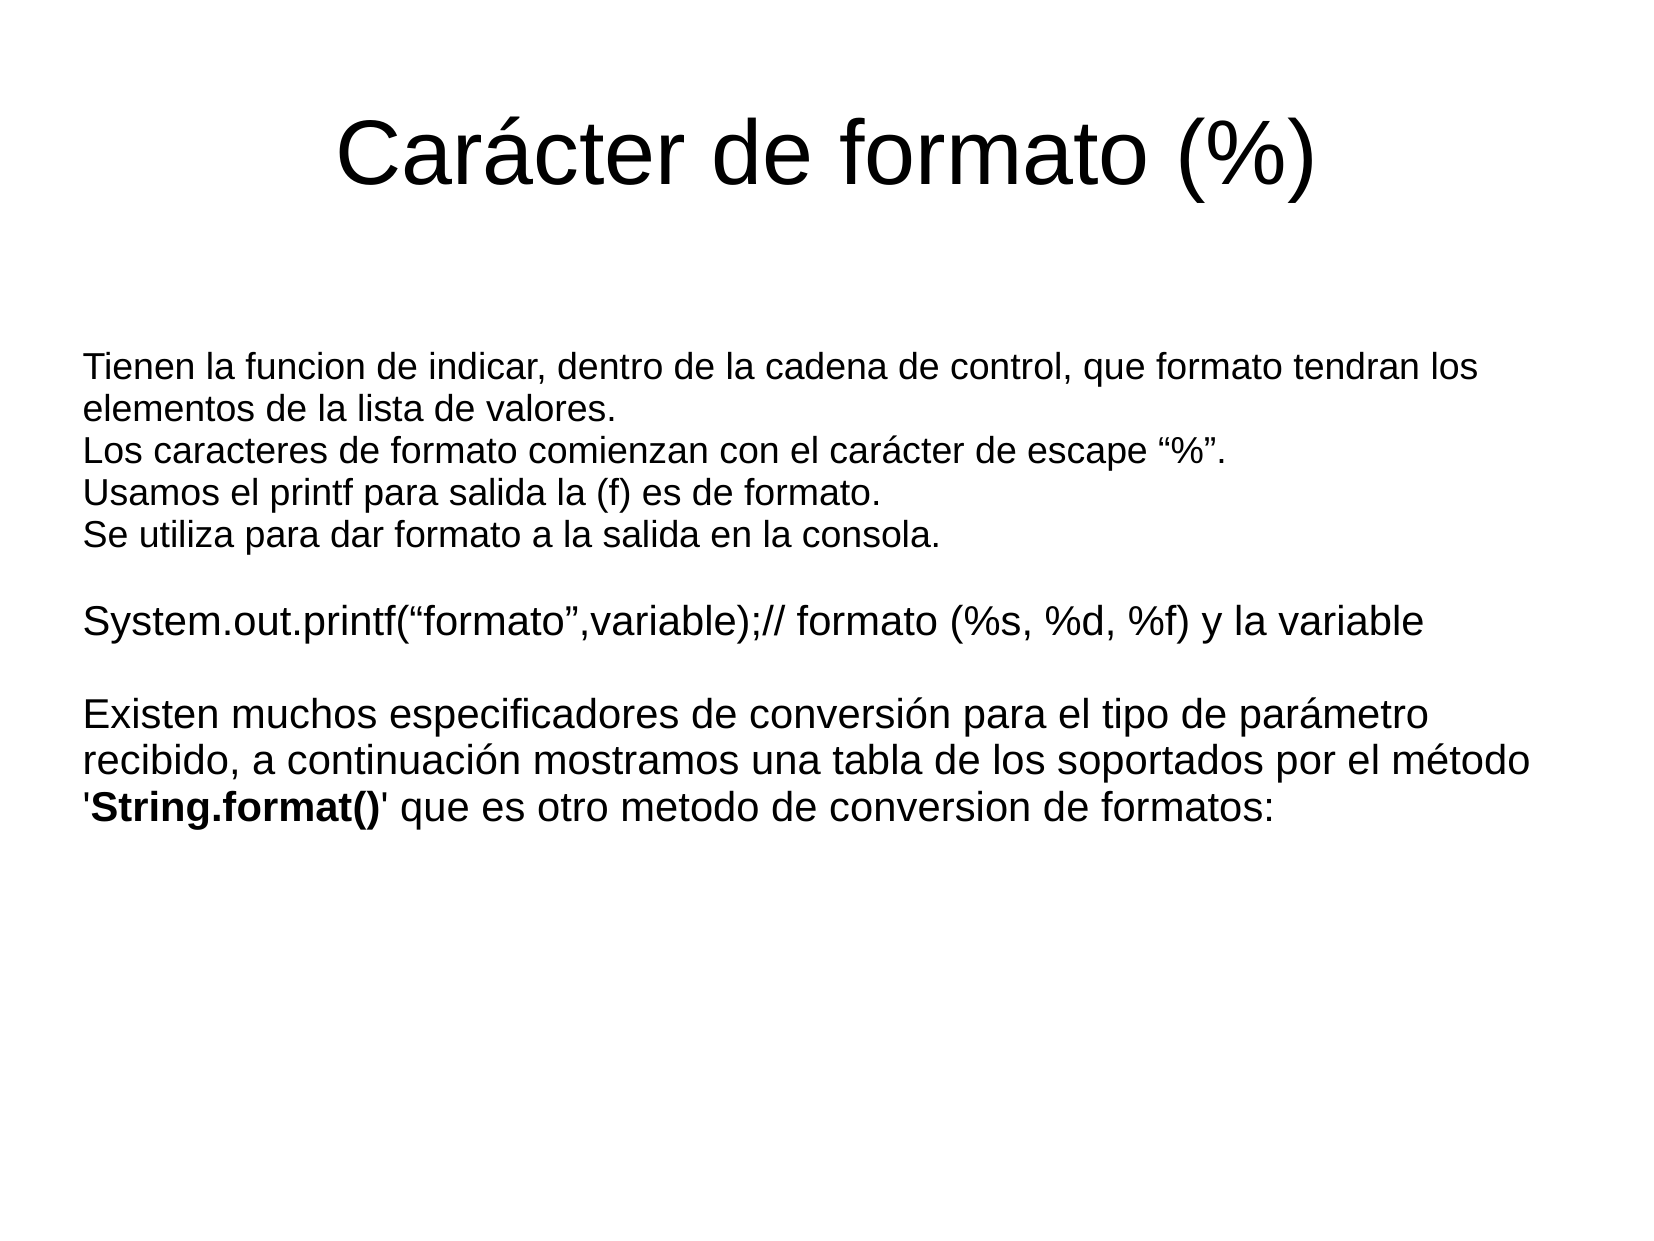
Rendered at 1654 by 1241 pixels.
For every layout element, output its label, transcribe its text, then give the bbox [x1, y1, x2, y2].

title Carácter de formato (%) [82, 49, 1571, 257]
subtitle Tienen la funcion de indicar, dentro de la cadena de control, que formato tendran los elementos de la lista de valores. Los caracteres de formato comienzan con el carácter de escape “%”. Usamos el printf para salida la (f) es de formato. Se utiliza para dar formato a la salida en la consola. System.out.printf(“formato”,variable);// formato (%s, %d, %f) y la variable Existen muchos especificadores de conversión para el tipo de parámetro recibido, a continuación mostramos una tabla de los soportados por el método 'String.format()' que es otro metodo de conversion de formatos: [82, 290, 1571, 1109]
